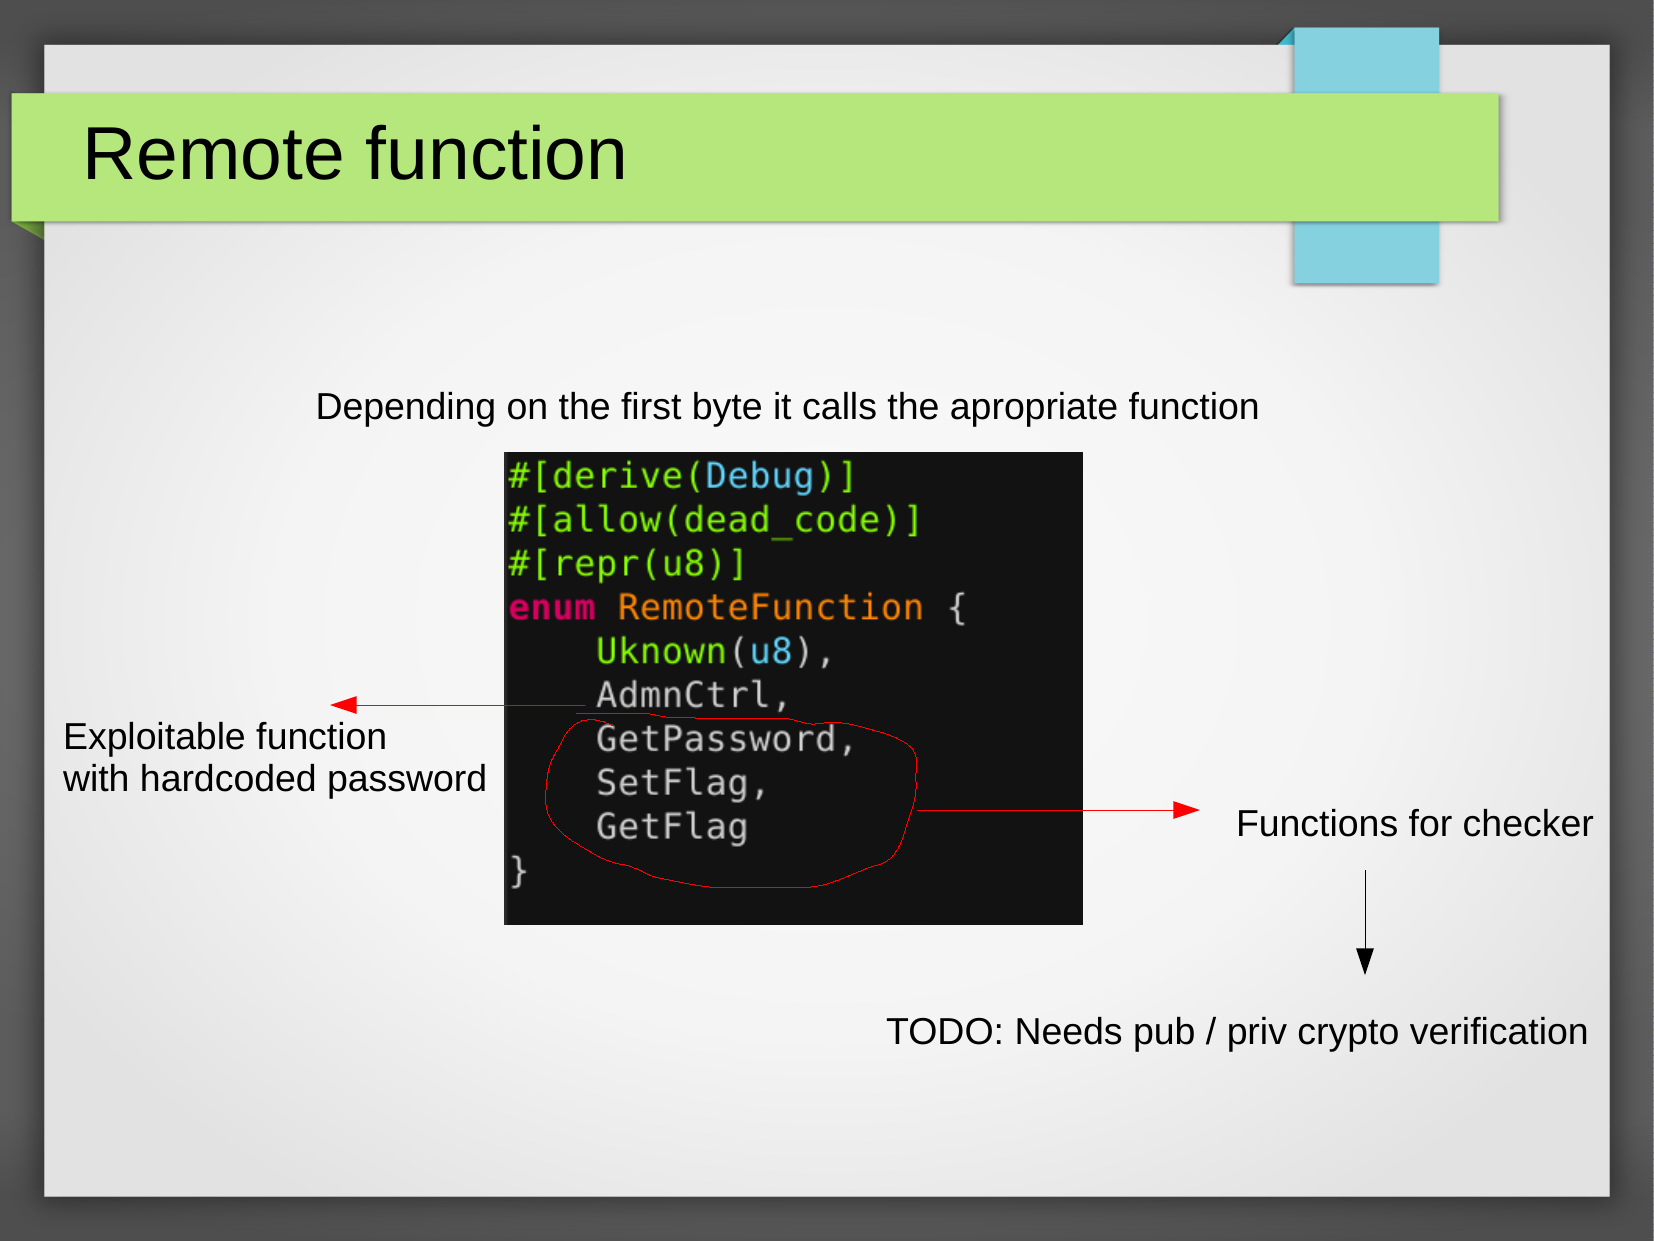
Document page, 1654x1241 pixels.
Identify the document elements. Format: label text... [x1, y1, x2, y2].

text_box TODO: Needs pub / priv crypto verification [871, 1002, 1604, 1060]
text_box Exploitable function with hardcoded password [48, 708, 503, 807]
title Remote function [82, 94, 1264, 213]
text_box Depending on the first byte it calls the apropriate function [300, 378, 1276, 436]
text_box Functions for checker [1221, 795, 1610, 852]
picture [0, 0, 1654, 1241]
